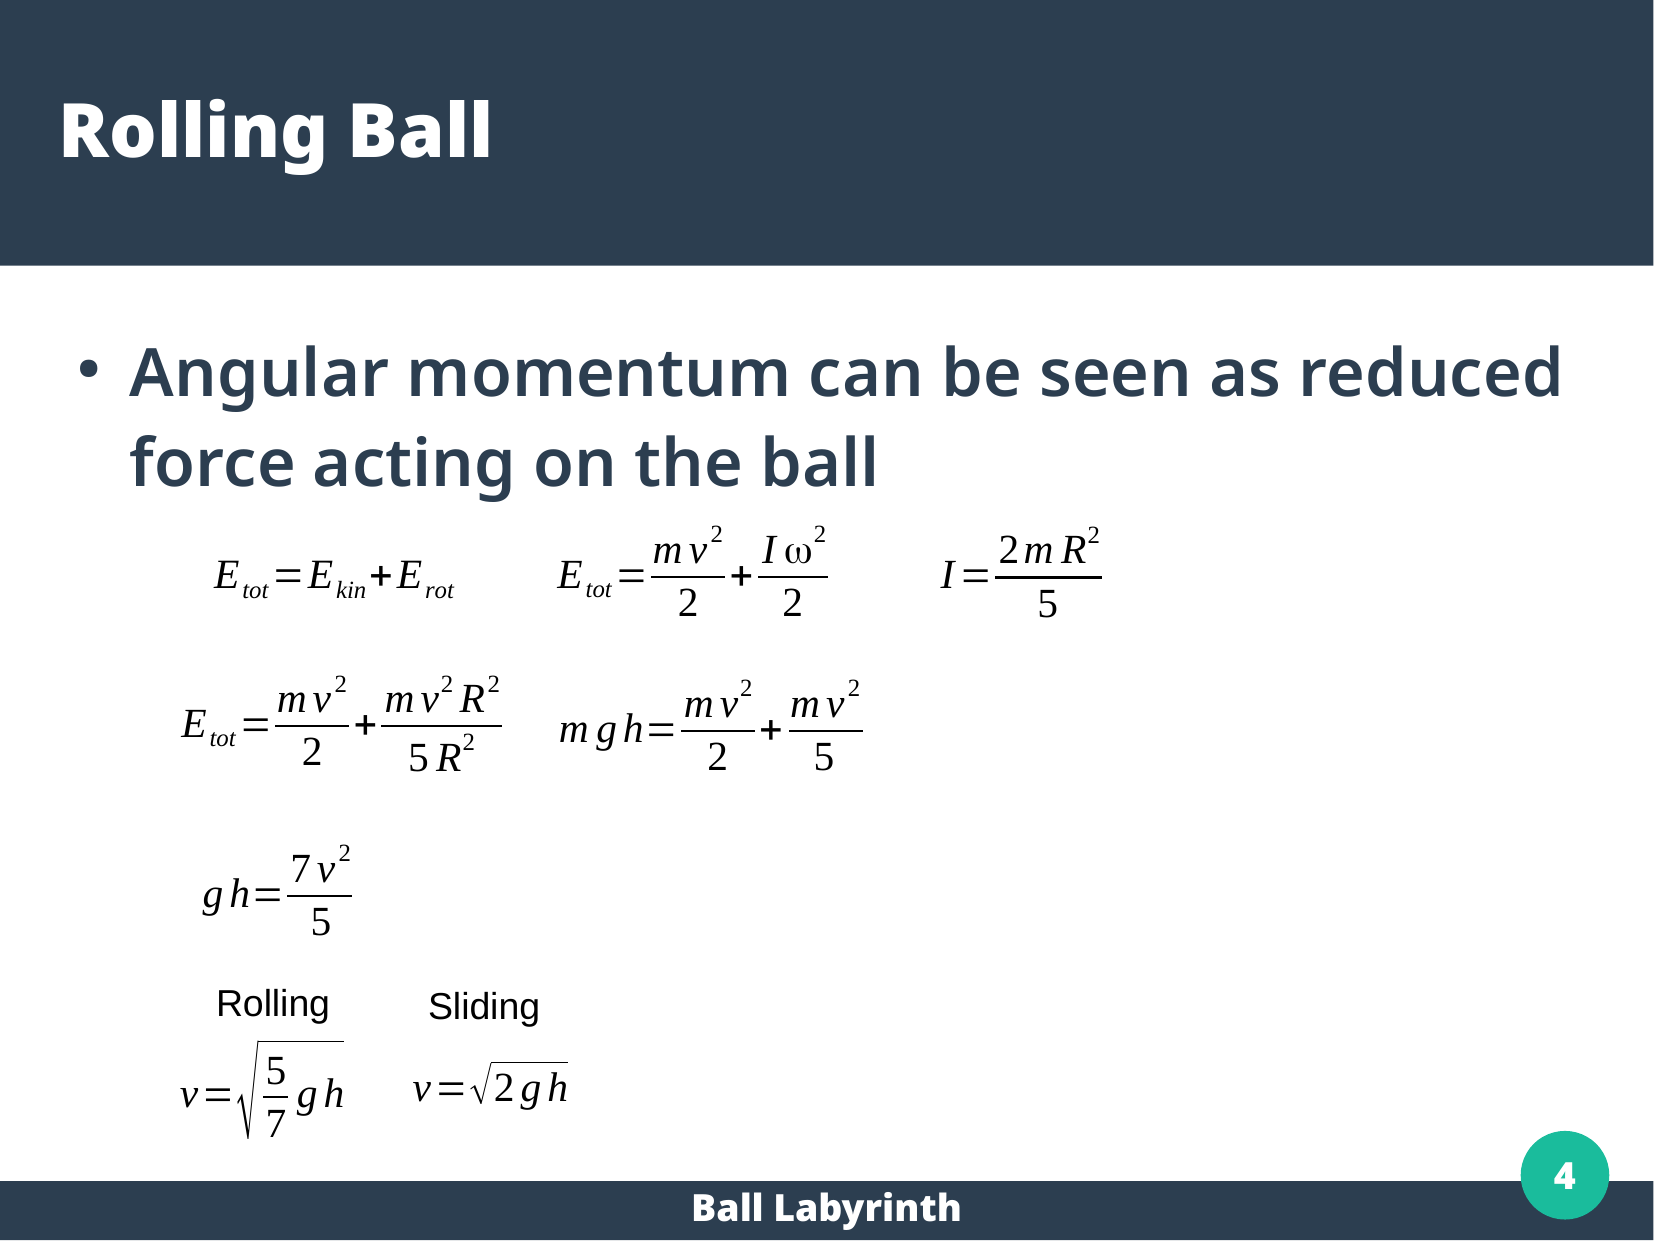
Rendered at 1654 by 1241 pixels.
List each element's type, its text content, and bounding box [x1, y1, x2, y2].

title Rolling Ball [59, 49, 1595, 207]
chart [549, 520, 887, 649]
list Angular momentum can be seen as reduced force acting on the ball [59, 324, 1595, 1152]
chart [206, 551, 461, 604]
chart [195, 840, 362, 944]
chart [171, 1039, 351, 1146]
chart [405, 1060, 575, 1111]
text_box Sliding [413, 978, 556, 1036]
text_box Rolling [201, 975, 346, 1032]
chart [552, 675, 871, 779]
chart [173, 670, 511, 781]
chart [932, 521, 1111, 626]
